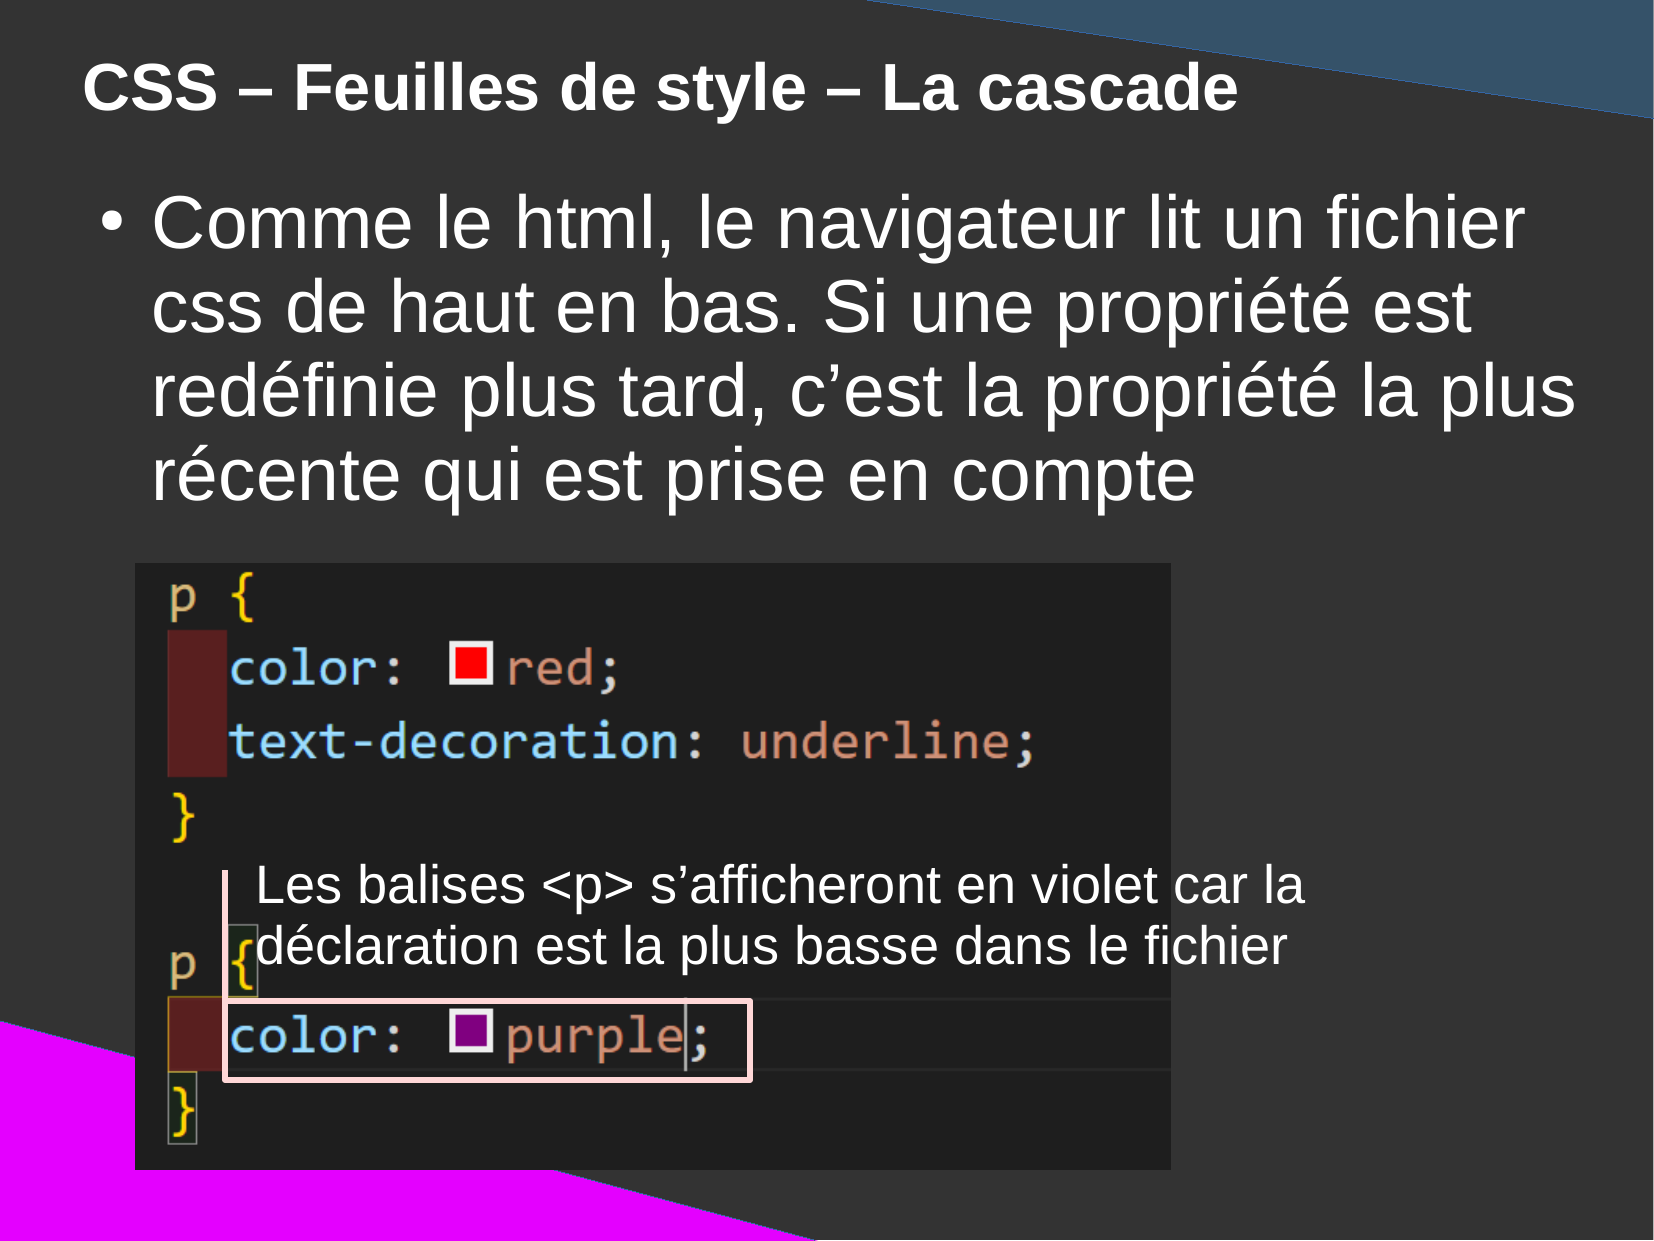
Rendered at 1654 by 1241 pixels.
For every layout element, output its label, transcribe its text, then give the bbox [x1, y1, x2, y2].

title Les balises <p> s’afficheront en violet car la déclaration est la plus basse dans le fichier [255, 855, 1336, 977]
picture [135, 563, 1171, 1171]
text_box [0, 1020, 819, 1241]
title CSS – Feuilles de style – La cascade [82, 49, 1571, 153]
text_box [867, 0, 1654, 119]
list Comme le html, le navigateur lit un fichier css de haut en bas. Si une propriété est redéfinie plus tard, c’est la propriété la plus récente qui est prise en compte [81, 180, 1606, 541]
